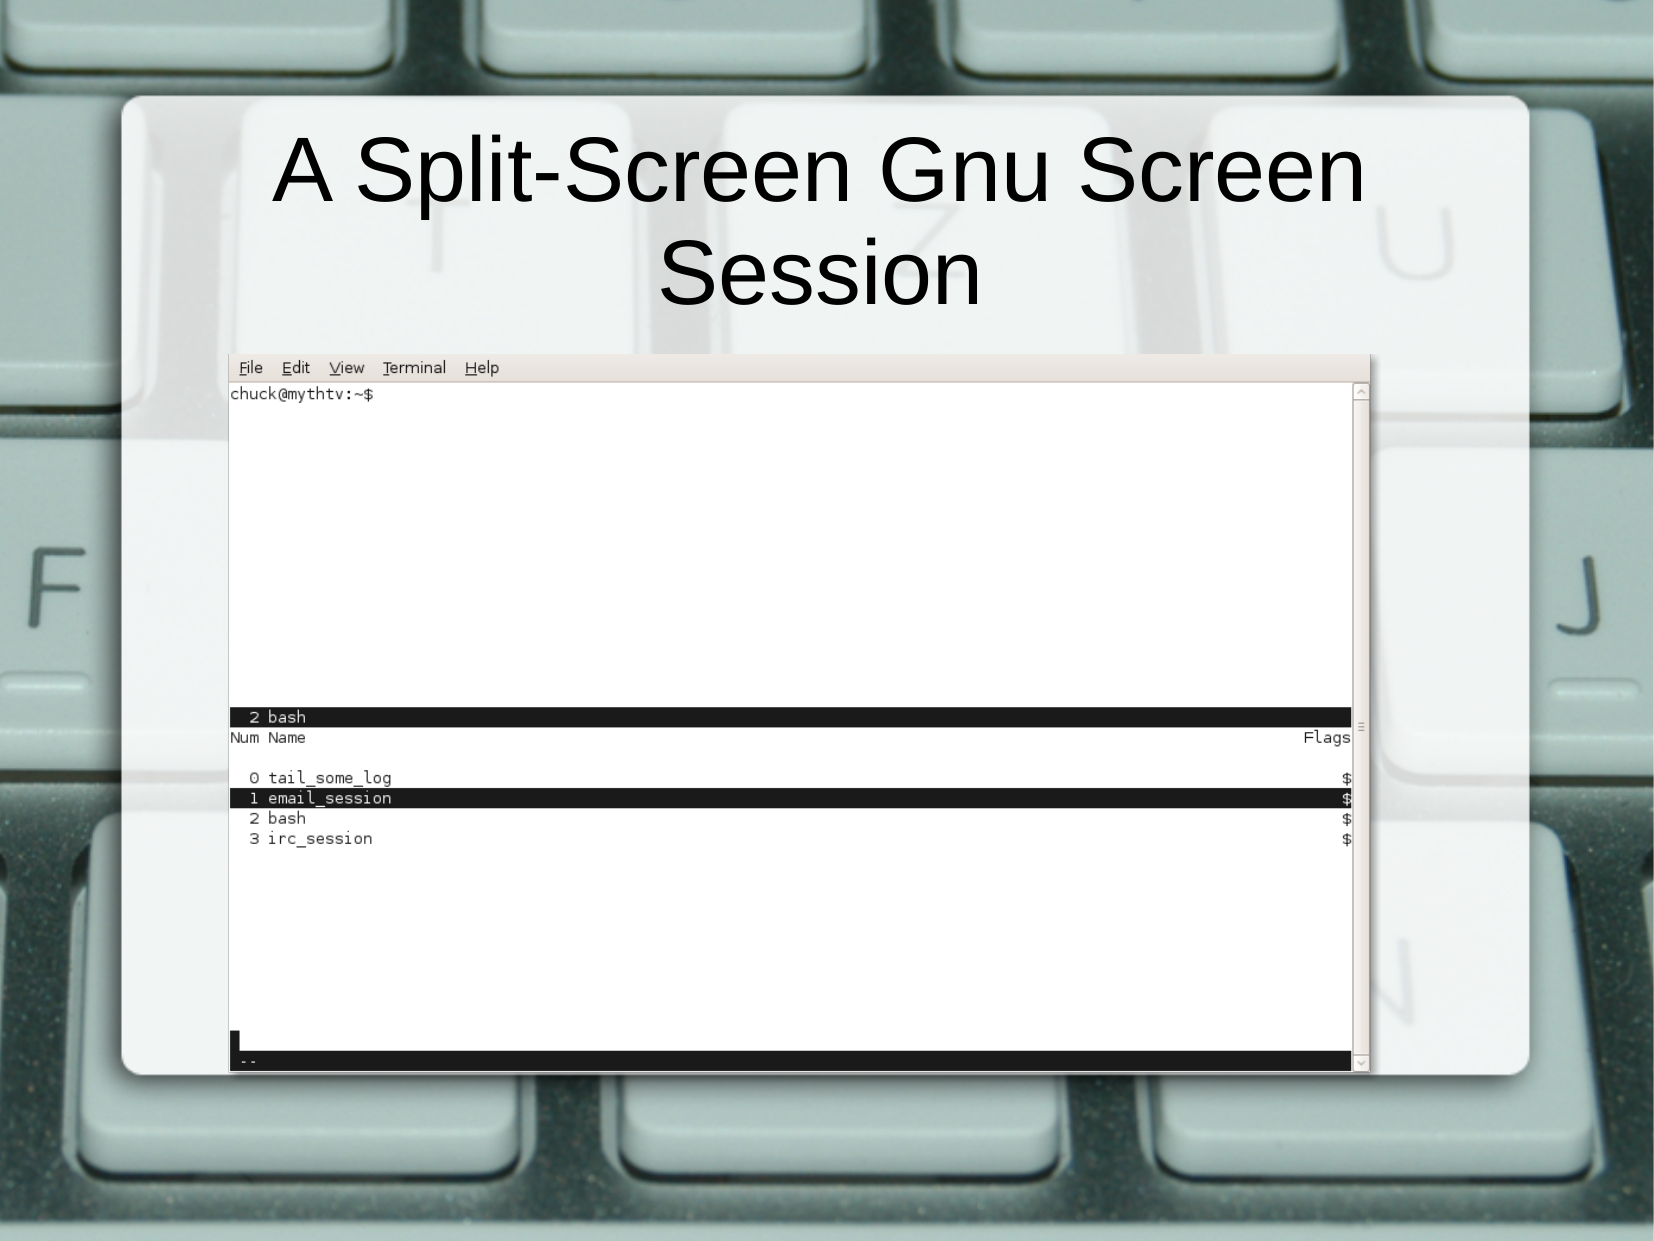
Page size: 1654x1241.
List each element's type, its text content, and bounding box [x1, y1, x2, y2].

title A Split-Screen Gnu Screen Session [135, 117, 1506, 325]
chart [147, 354, 1506, 1241]
picture [0, 0, 1654, 1241]
